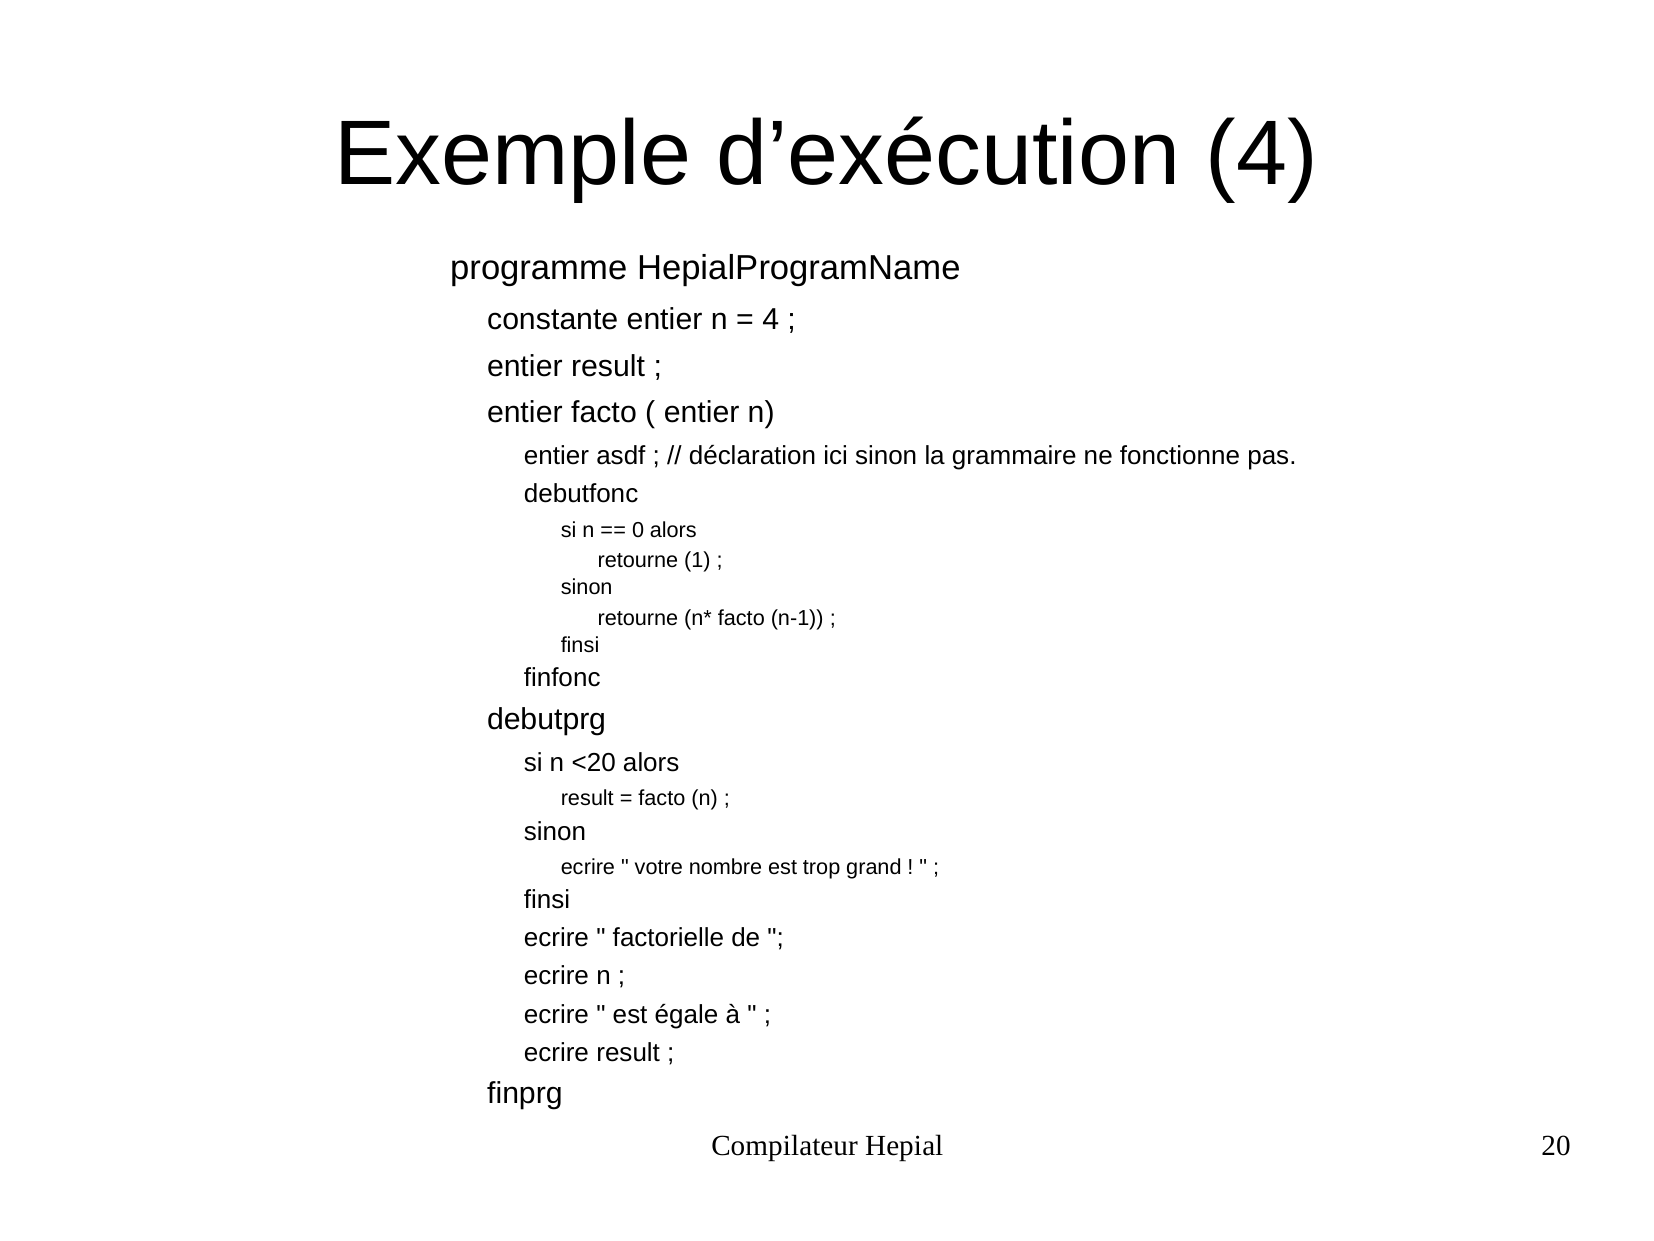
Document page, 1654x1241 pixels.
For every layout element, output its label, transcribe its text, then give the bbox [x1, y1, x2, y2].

list programme HepialProgramName constante entier n = 4 ; entier result ; entier facto ( entier n) entier asdf ; // déclaration ici sinon la grammaire ne fonctionne pas. debutfonc si n == 0 alors retourne (1) ; sinon retourne (n* facto (n-1)) ; finsi finfonc debutprg si n <20 alors result = facto (n) ; sinon ecrire " votre nombre est trop grand ! " ; finsi ecrire " factorielle de "; ecrire n ; ecrire " est égale à " ; ecrire result ; finprg [413, 248, 1312, 1123]
title Exemple d’exécution (4) [82, 49, 1571, 257]
